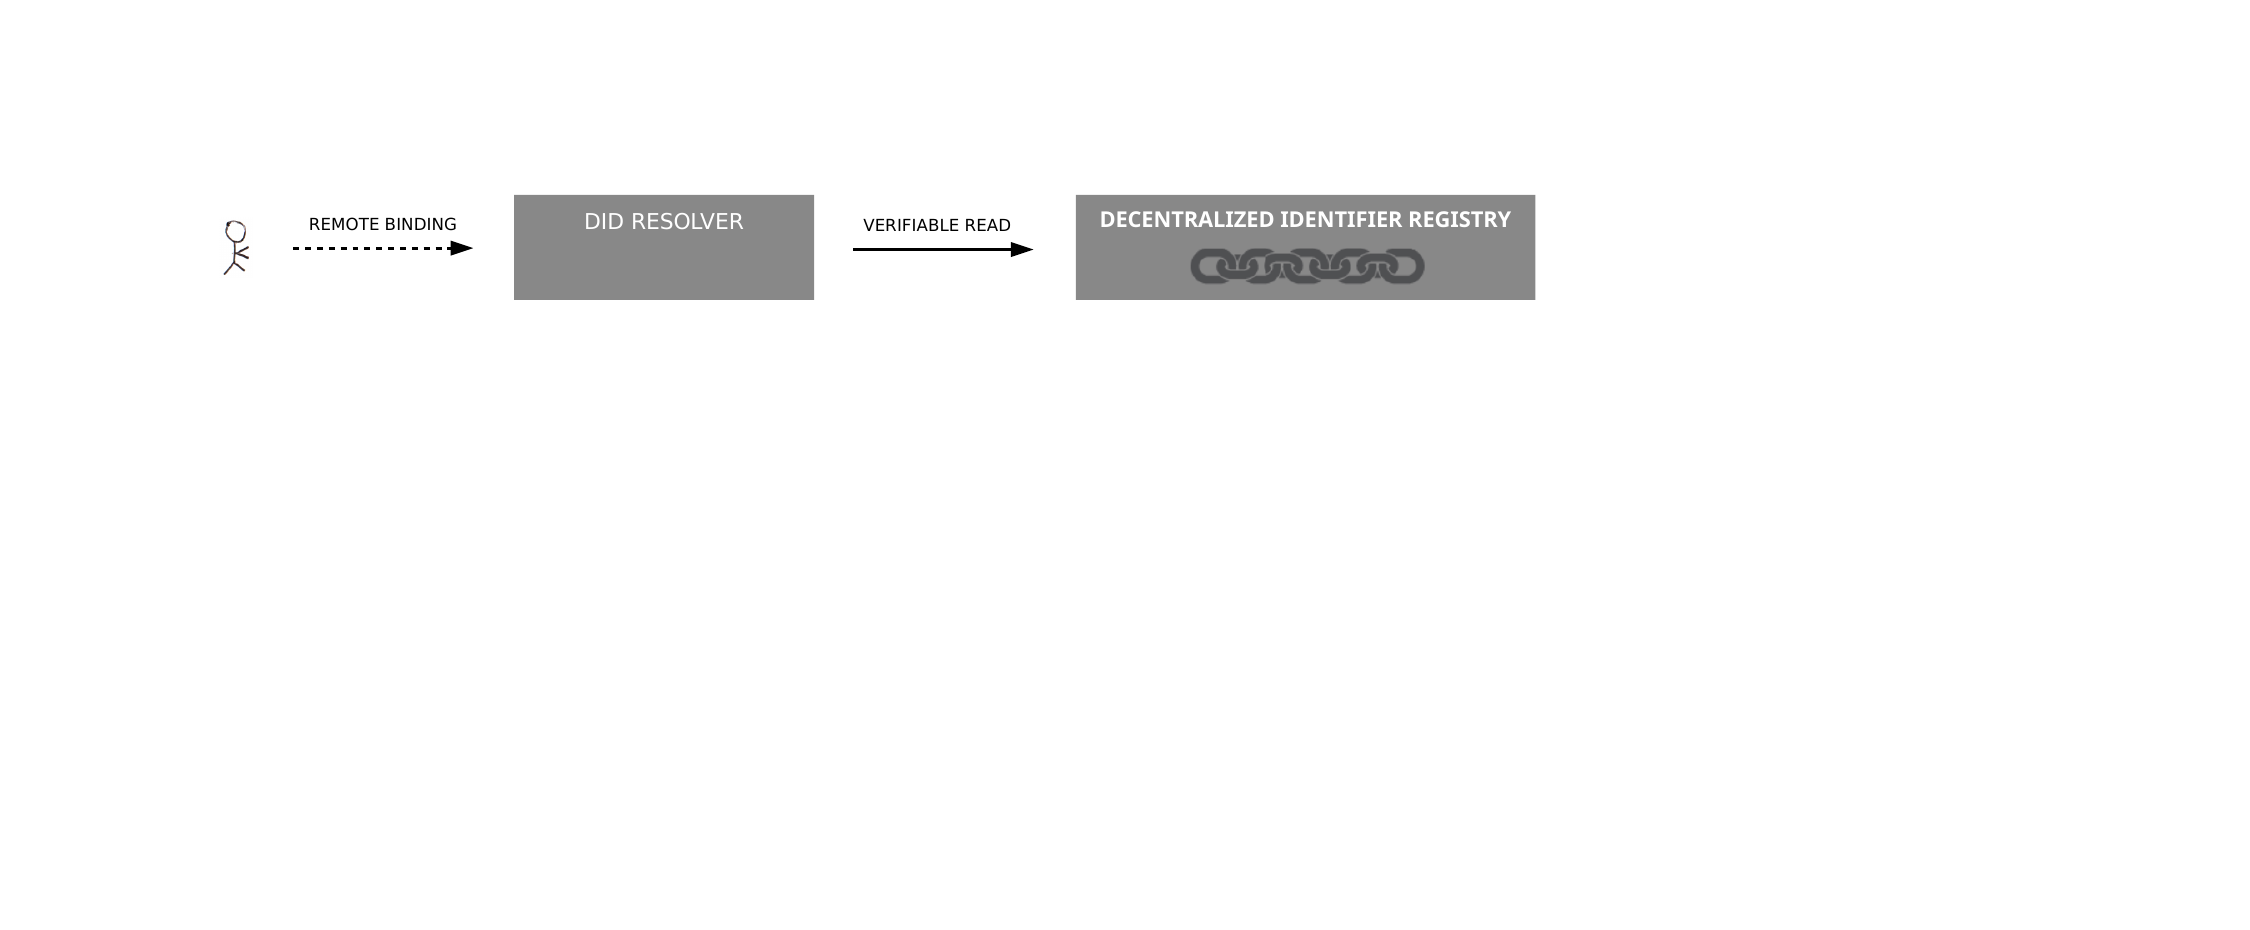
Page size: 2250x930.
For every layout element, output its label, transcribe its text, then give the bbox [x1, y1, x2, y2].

text_box DECENTRALIZED IDENTIFIER REGISTRY [1075, 194, 1536, 300]
picture [219, 217, 253, 278]
picture [1176, 238, 1435, 293]
text_box REMOTE BINDING [294, 207, 473, 255]
text_box DID RESOLVER [514, 194, 815, 300]
text_box VERIFIABLE READ [848, 208, 1027, 256]
